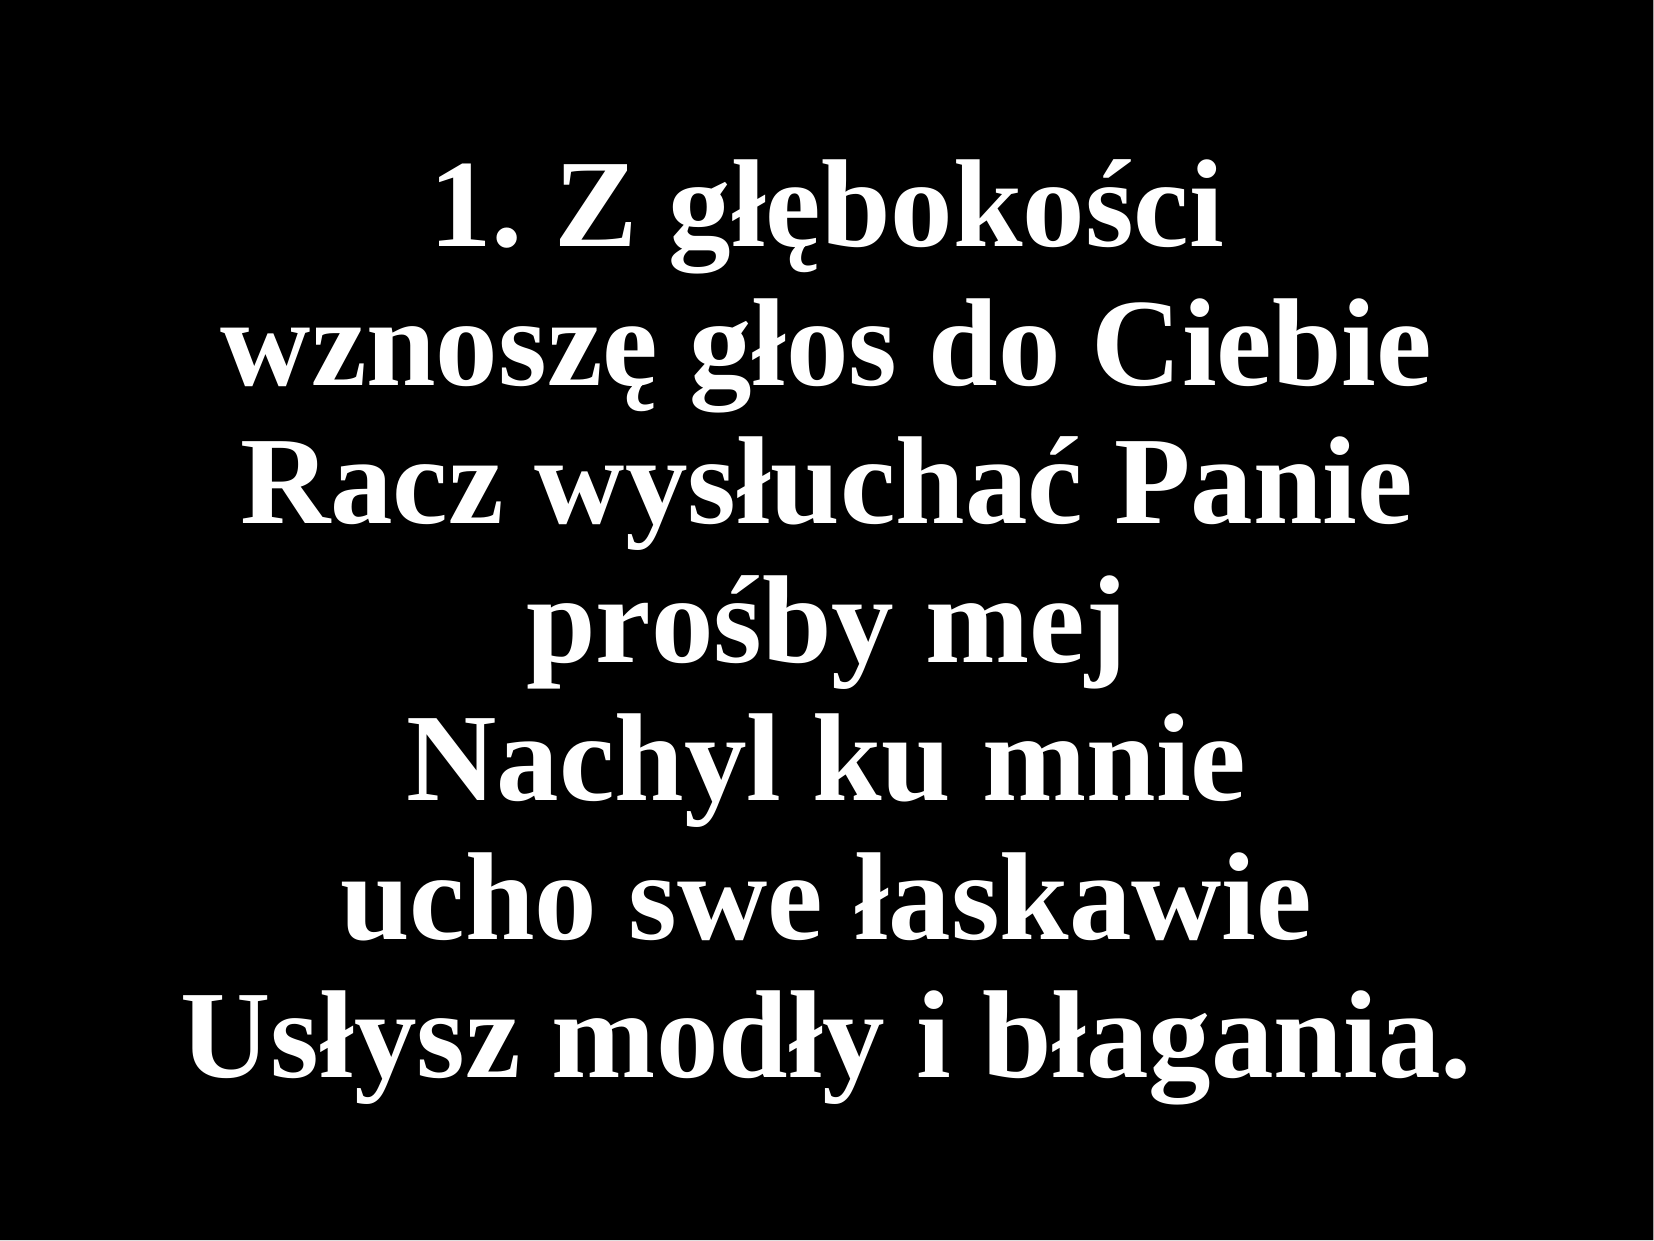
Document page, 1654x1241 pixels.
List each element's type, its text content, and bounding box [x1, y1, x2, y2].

title 1. Z głębokości wznoszę głos do Ciebie Racz wysłuchać Panie prośby mej Nachyl ku mnie ucho swe łaskawie Usłysz modły i błagania. [0, 0, 1654, 1241]
